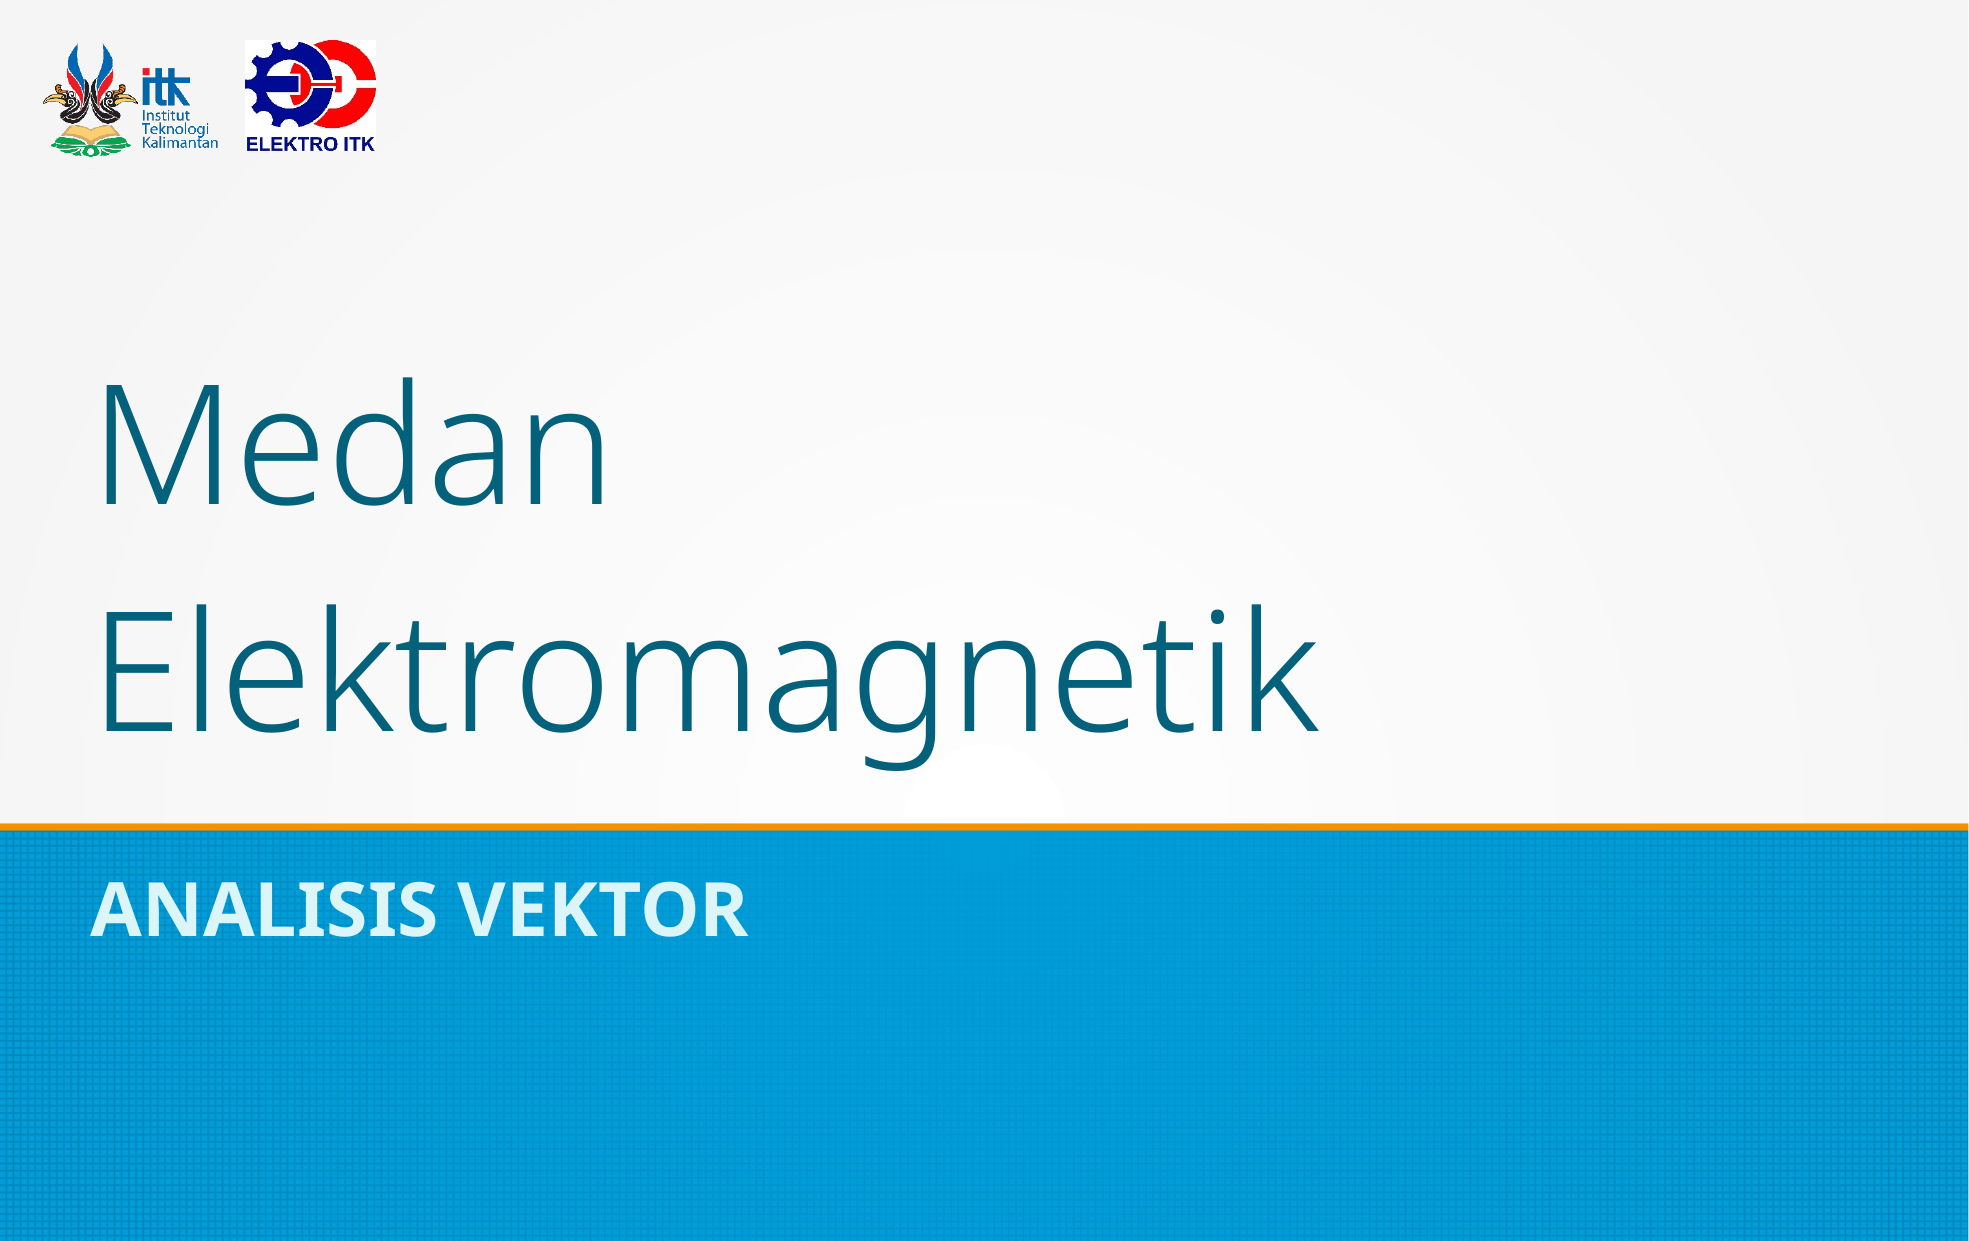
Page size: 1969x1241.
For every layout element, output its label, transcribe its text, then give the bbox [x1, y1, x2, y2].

picture [0, 0, 1969, 830]
title Medan Elektromagnetik [90, 49, 1862, 781]
subtitle ANALISIS VEKTOR [90, 855, 1861, 1111]
